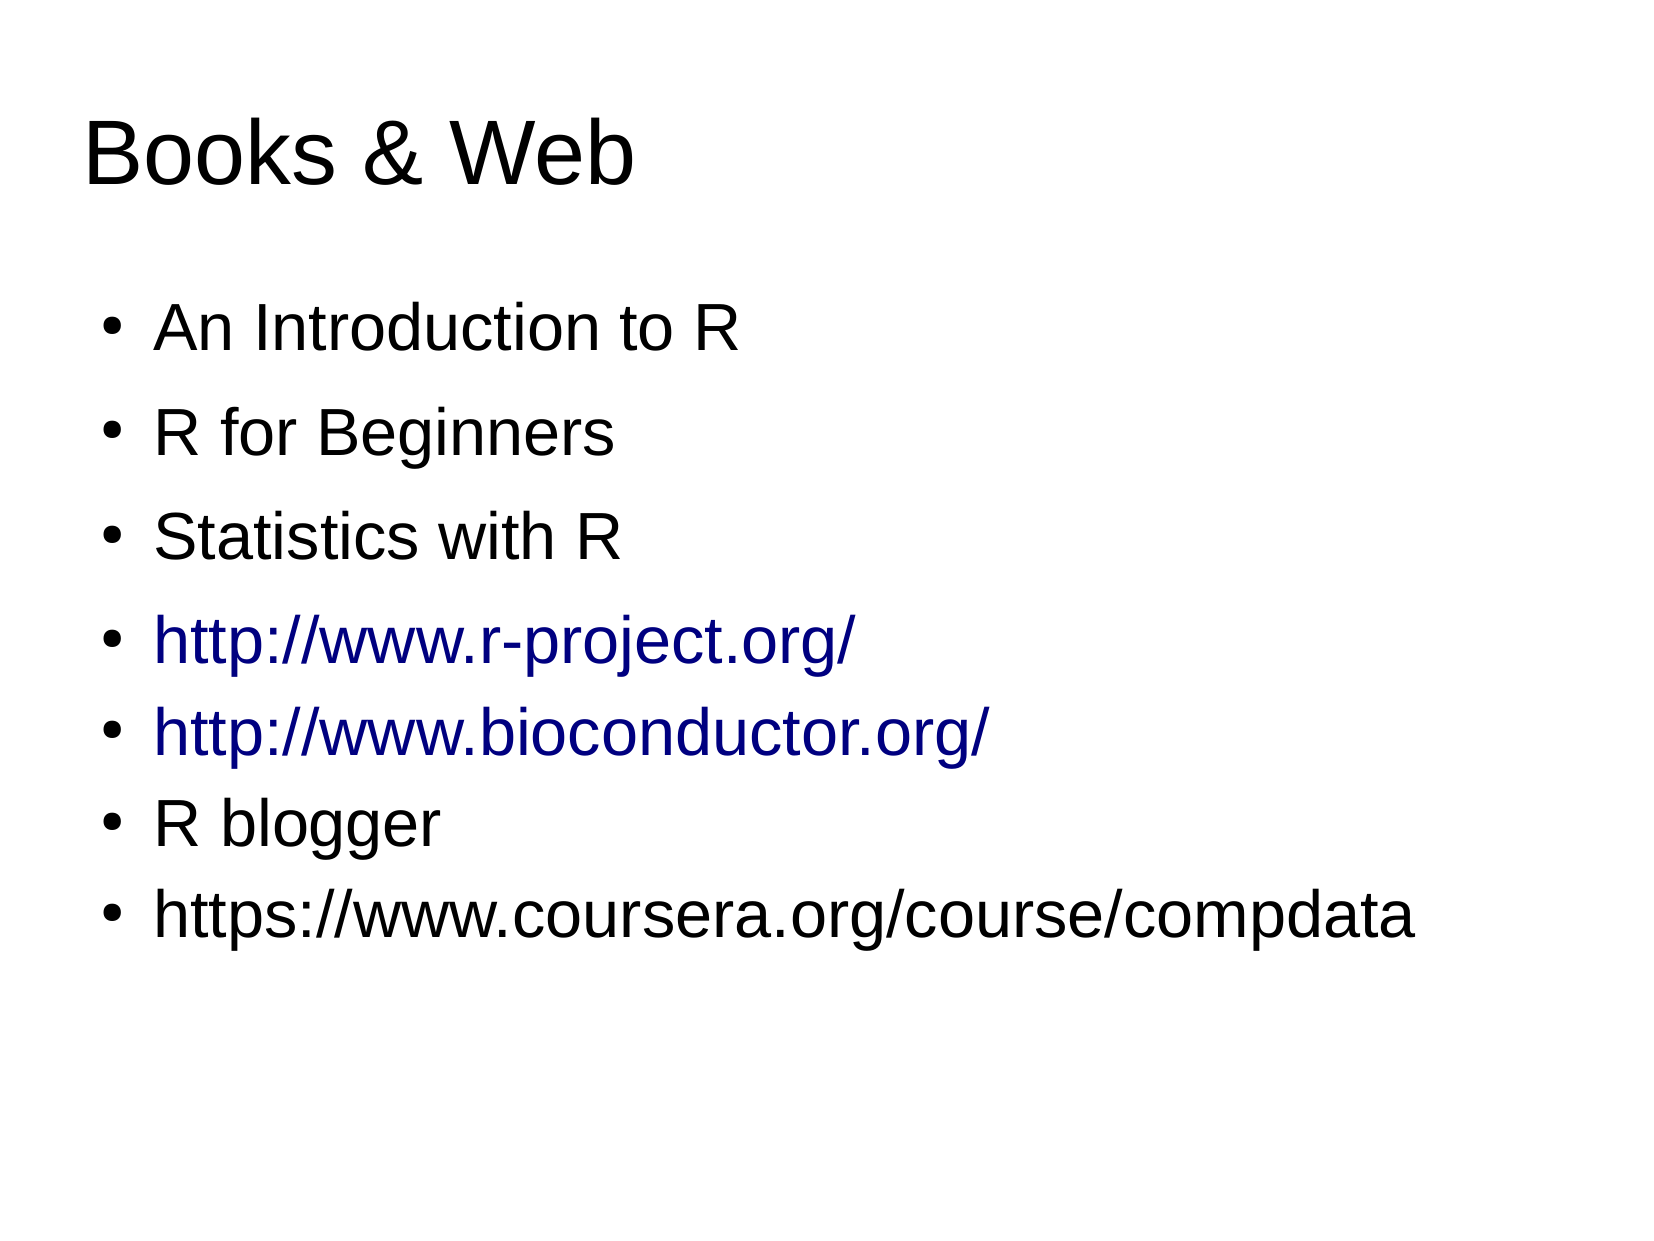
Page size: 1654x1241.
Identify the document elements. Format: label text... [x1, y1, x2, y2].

list An Introduction to R R for Beginners Statistics with R http://www.r-project.org/ http://www.bioconductor.org/ R blogger https://www.coursera.org/course/compdata [82, 290, 1571, 1109]
title Books & Web [82, 49, 1571, 257]
